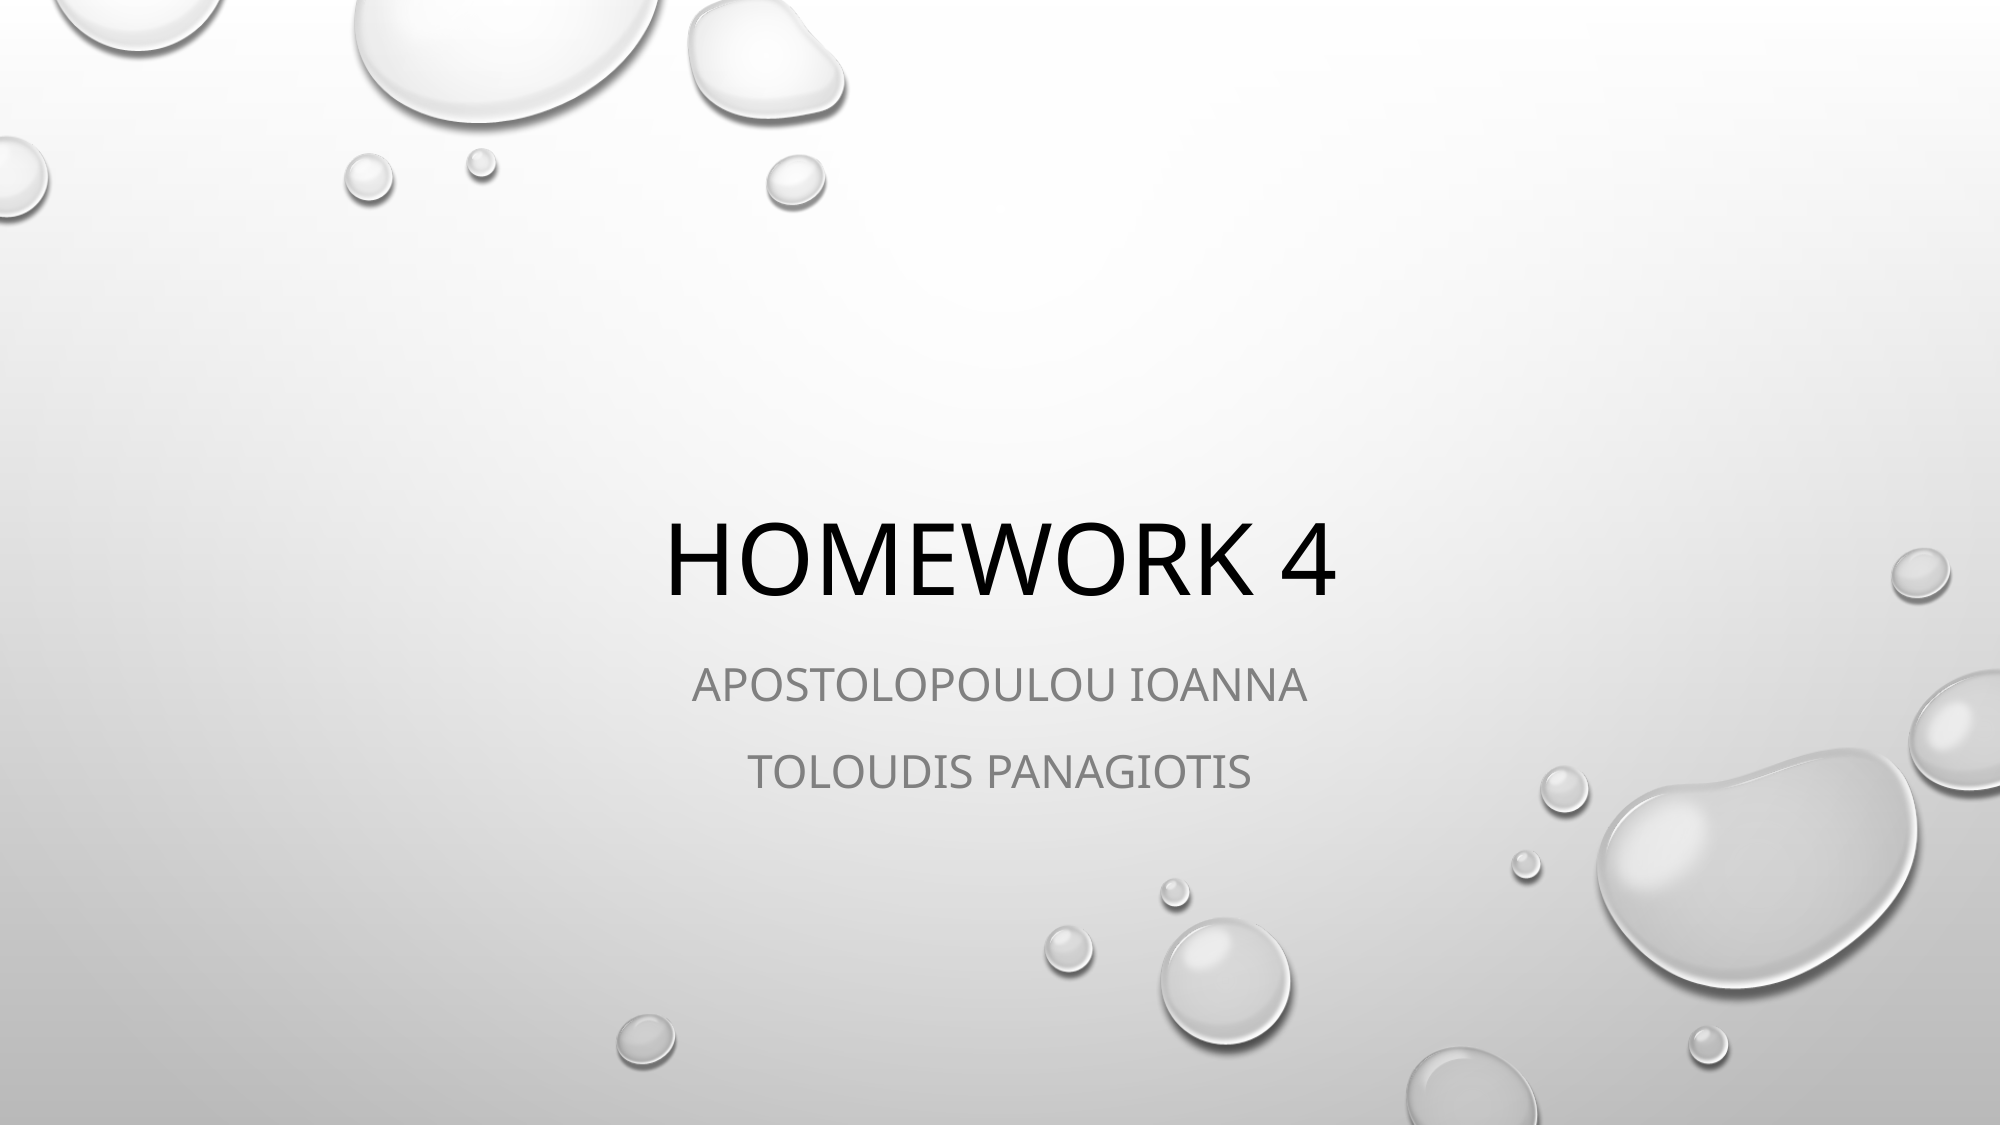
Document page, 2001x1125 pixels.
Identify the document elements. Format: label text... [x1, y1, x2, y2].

title Homework 4 [287, 213, 1713, 625]
picture [0, 0, 2000, 1125]
subtitle Apostolopoulou Ioanna Toloudis Panagiotis [287, 637, 1713, 863]
